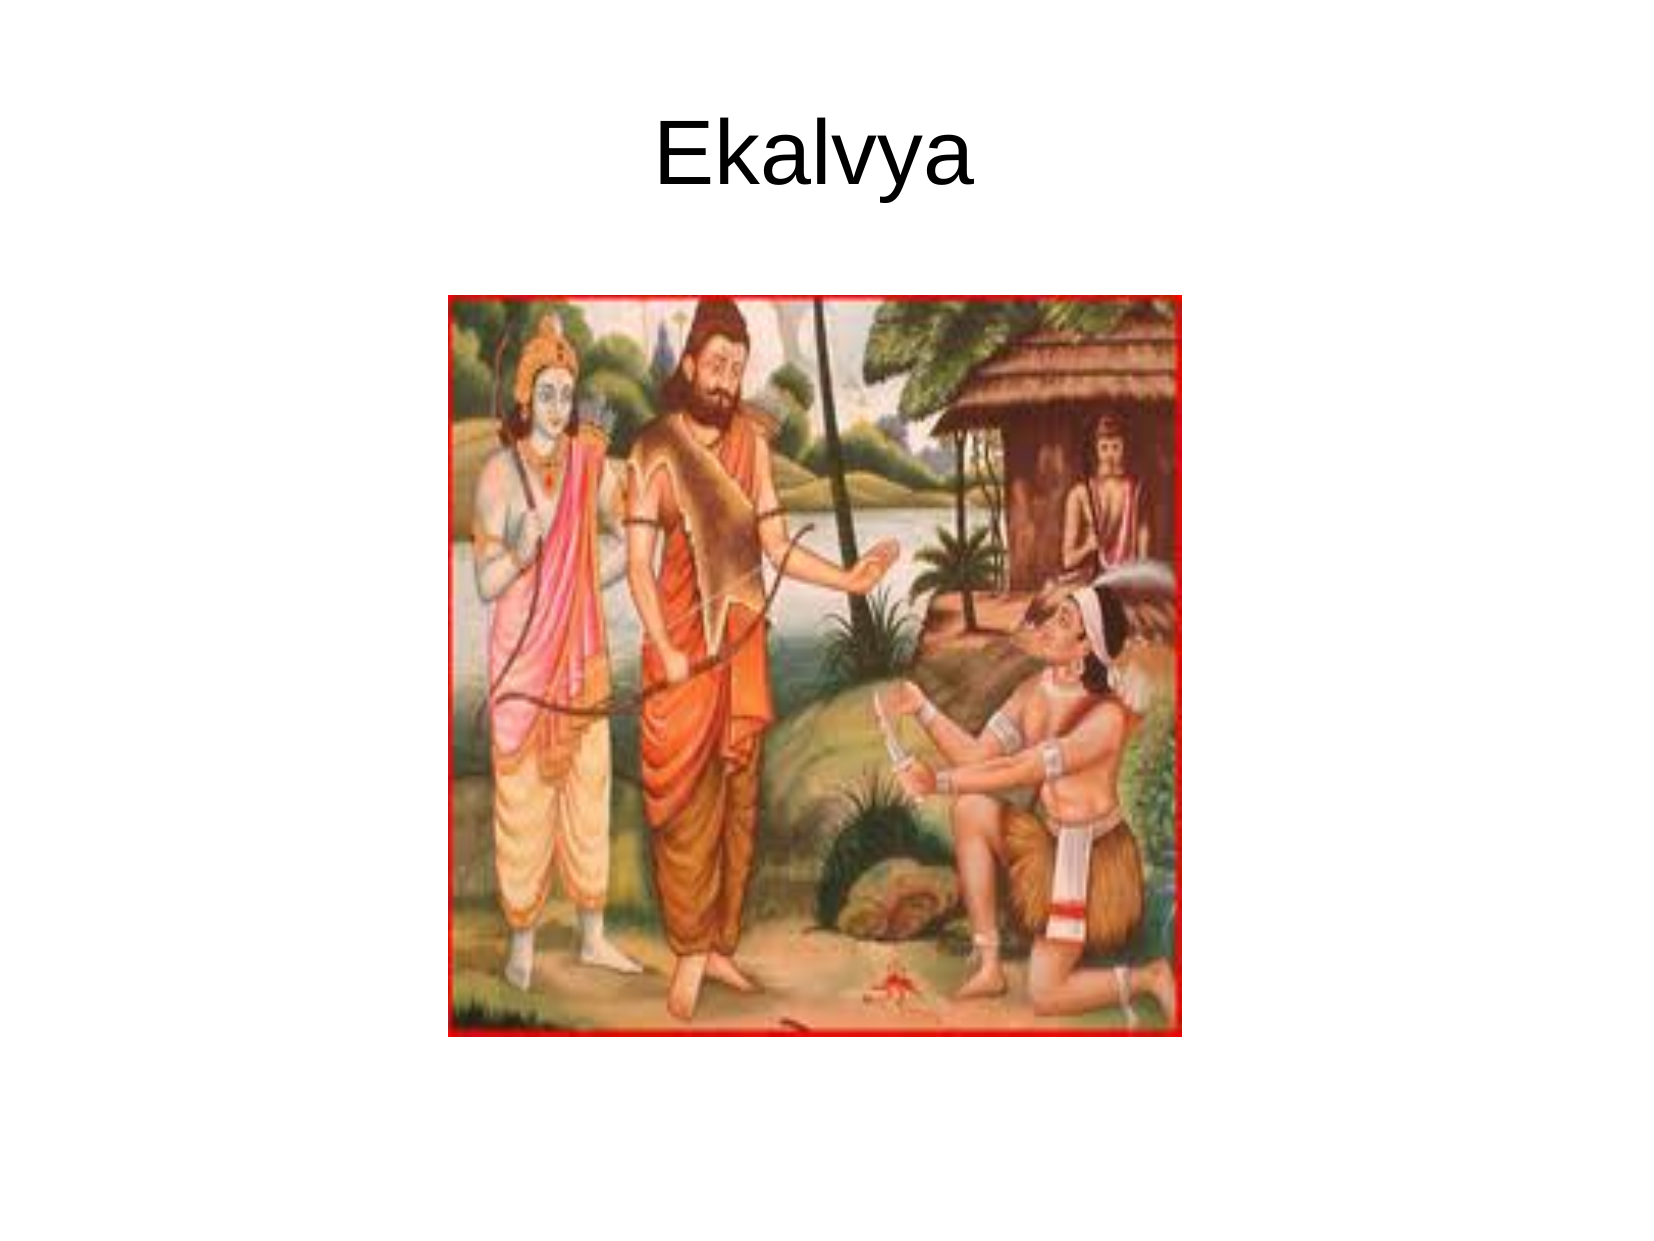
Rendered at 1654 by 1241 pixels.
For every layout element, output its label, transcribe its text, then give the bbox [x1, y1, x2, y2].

picture [448, 295, 1182, 1037]
title Ekalvya [82, 49, 1571, 257]
